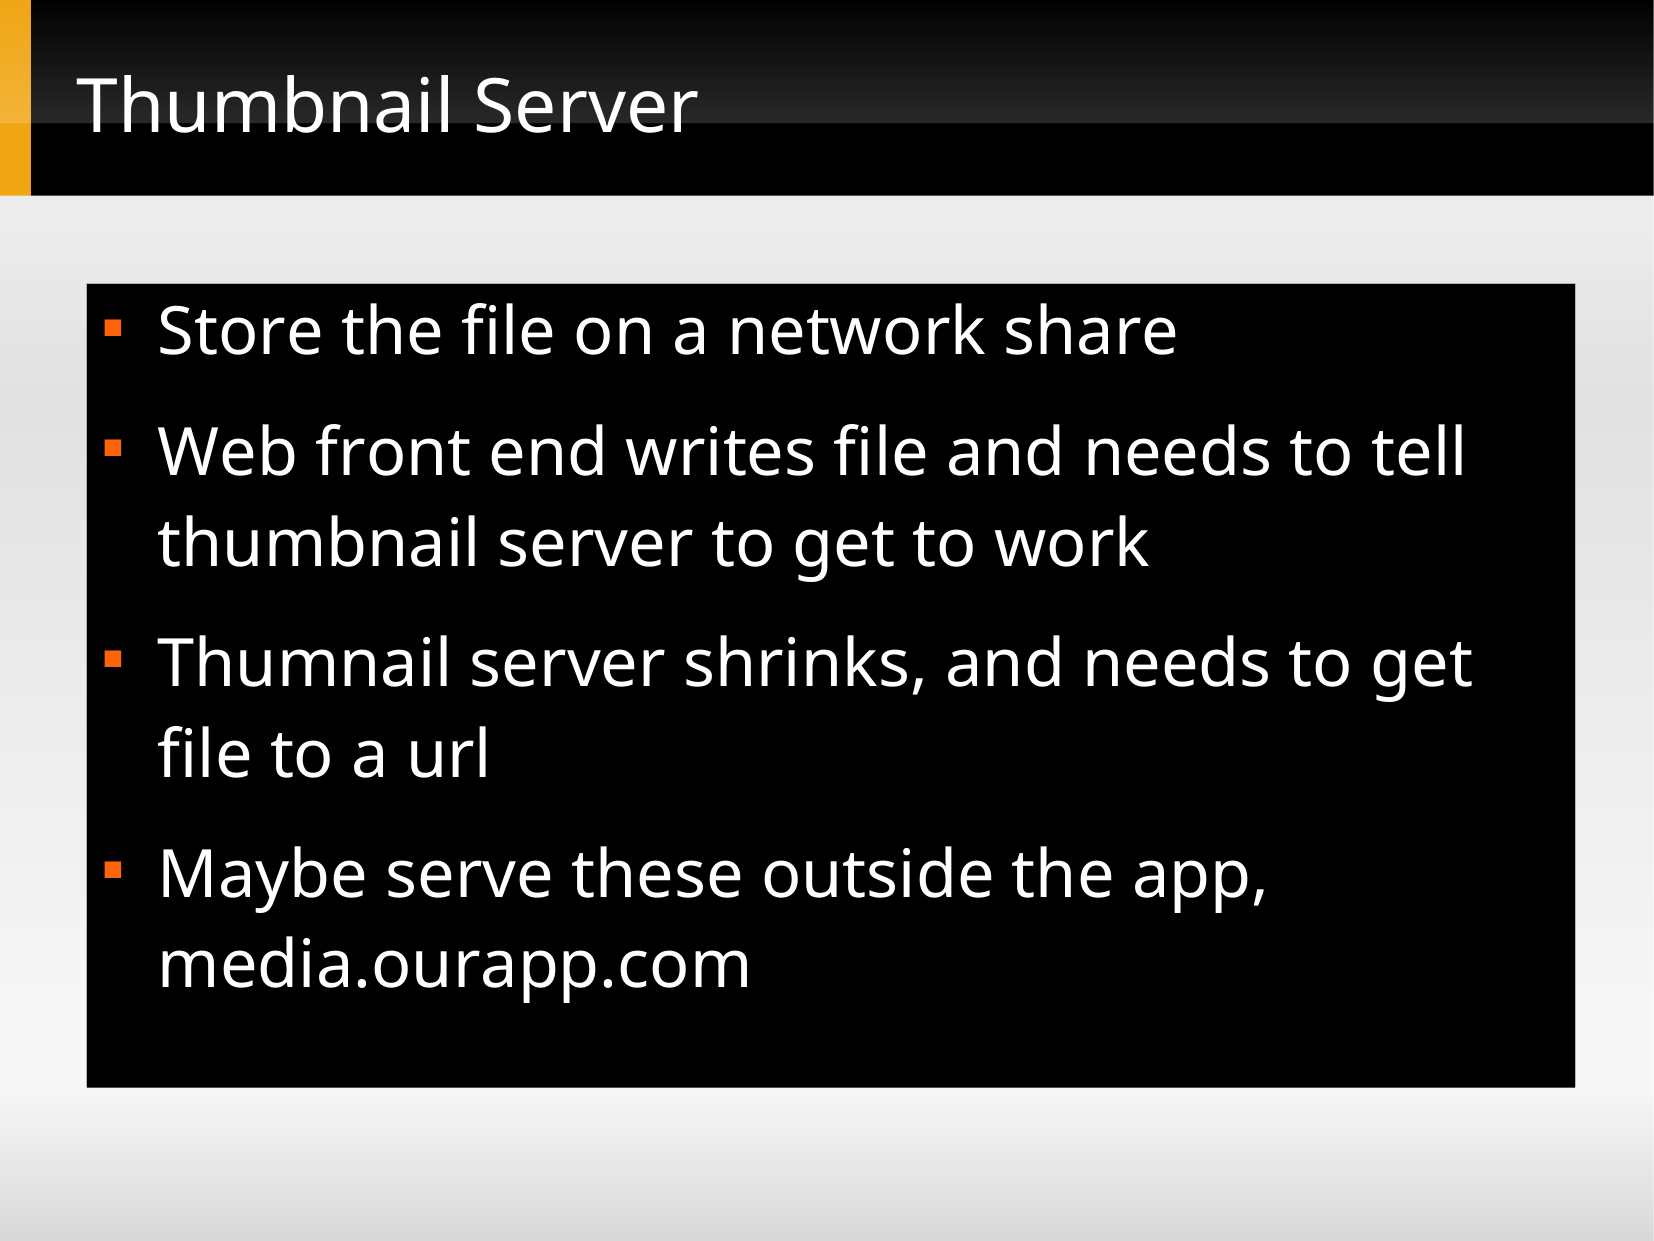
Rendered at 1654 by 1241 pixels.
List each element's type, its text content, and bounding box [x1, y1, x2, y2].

picture [0, 0, 1654, 1241]
title Thumbnail Server [76, 7, 1565, 200]
list Store the file on a network share Web front end writes file and needs to tell thumbnail server to get to work Thumnail server shrinks, and needs to get file to a url Maybe serve these outside the app, media.ourapp.com [86, 283, 1576, 1088]
